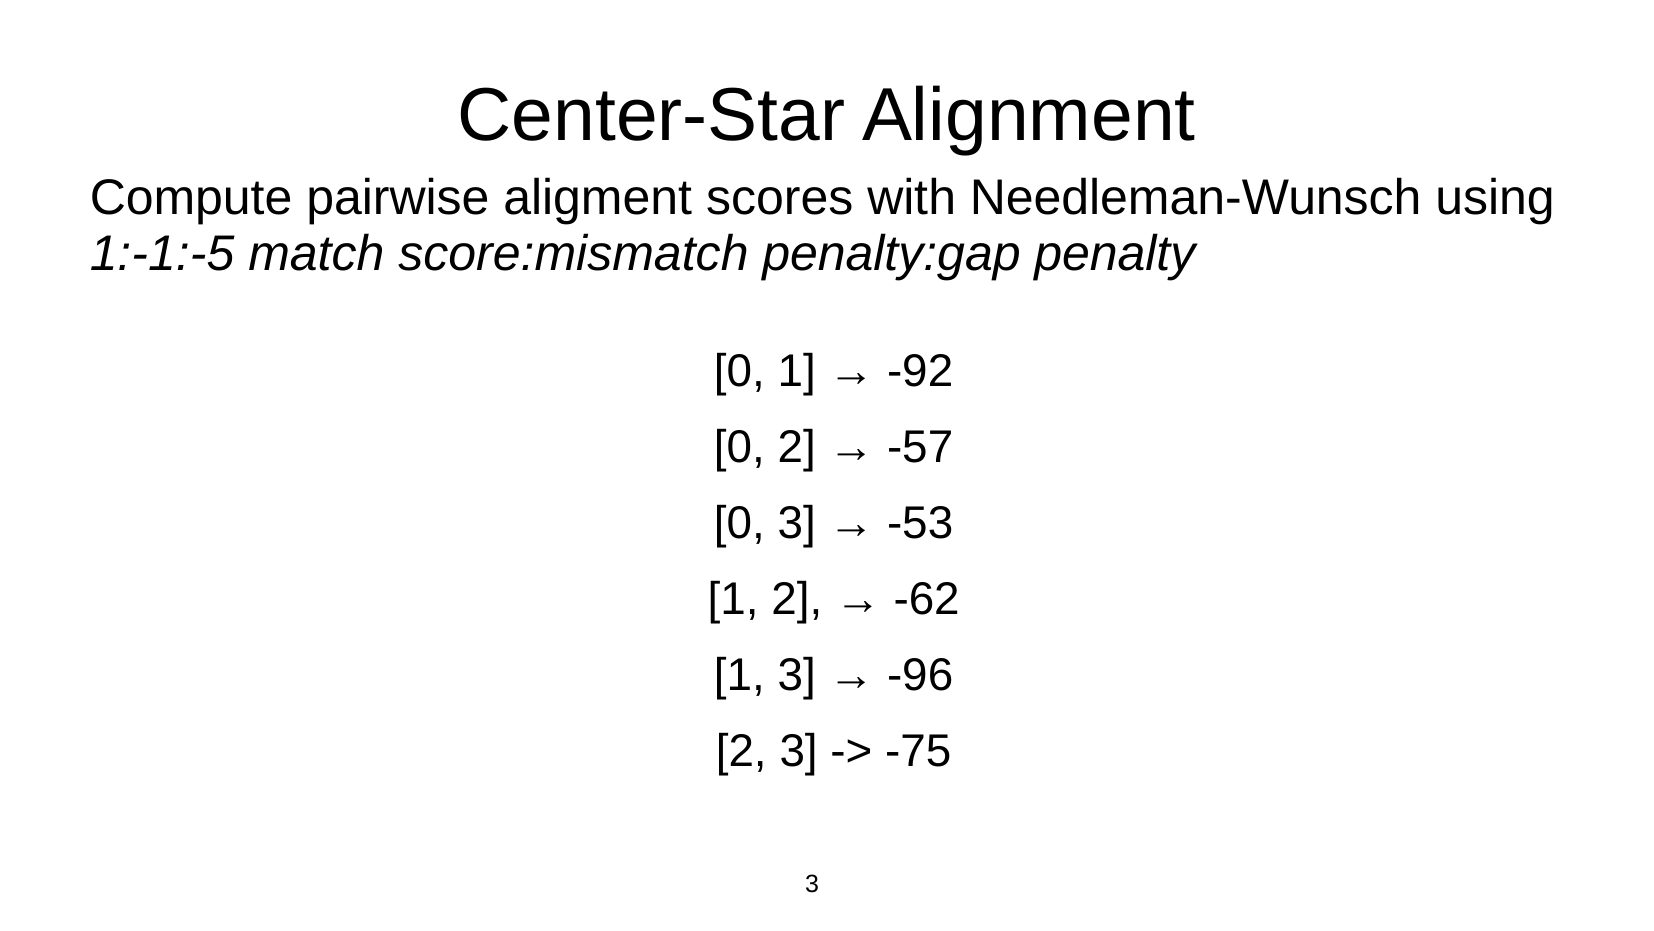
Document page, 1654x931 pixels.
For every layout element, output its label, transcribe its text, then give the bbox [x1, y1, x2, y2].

text_box [0, 1] → -92 [0, 2] → -57 [0, 3] → -53 [1, 2], → -62 [1, 3] → -96 [2, 3] -> -75 [55, 337, 1613, 843]
text_box Compute pairwise aligment scores with Needleman-Wunsch using 1:-1:-5 match score:mismatch penalty:gap penalty [75, 161, 1613, 289]
title Center-Star Alignment [82, 37, 1571, 161]
text_box <number> [806, 862, 919, 918]
